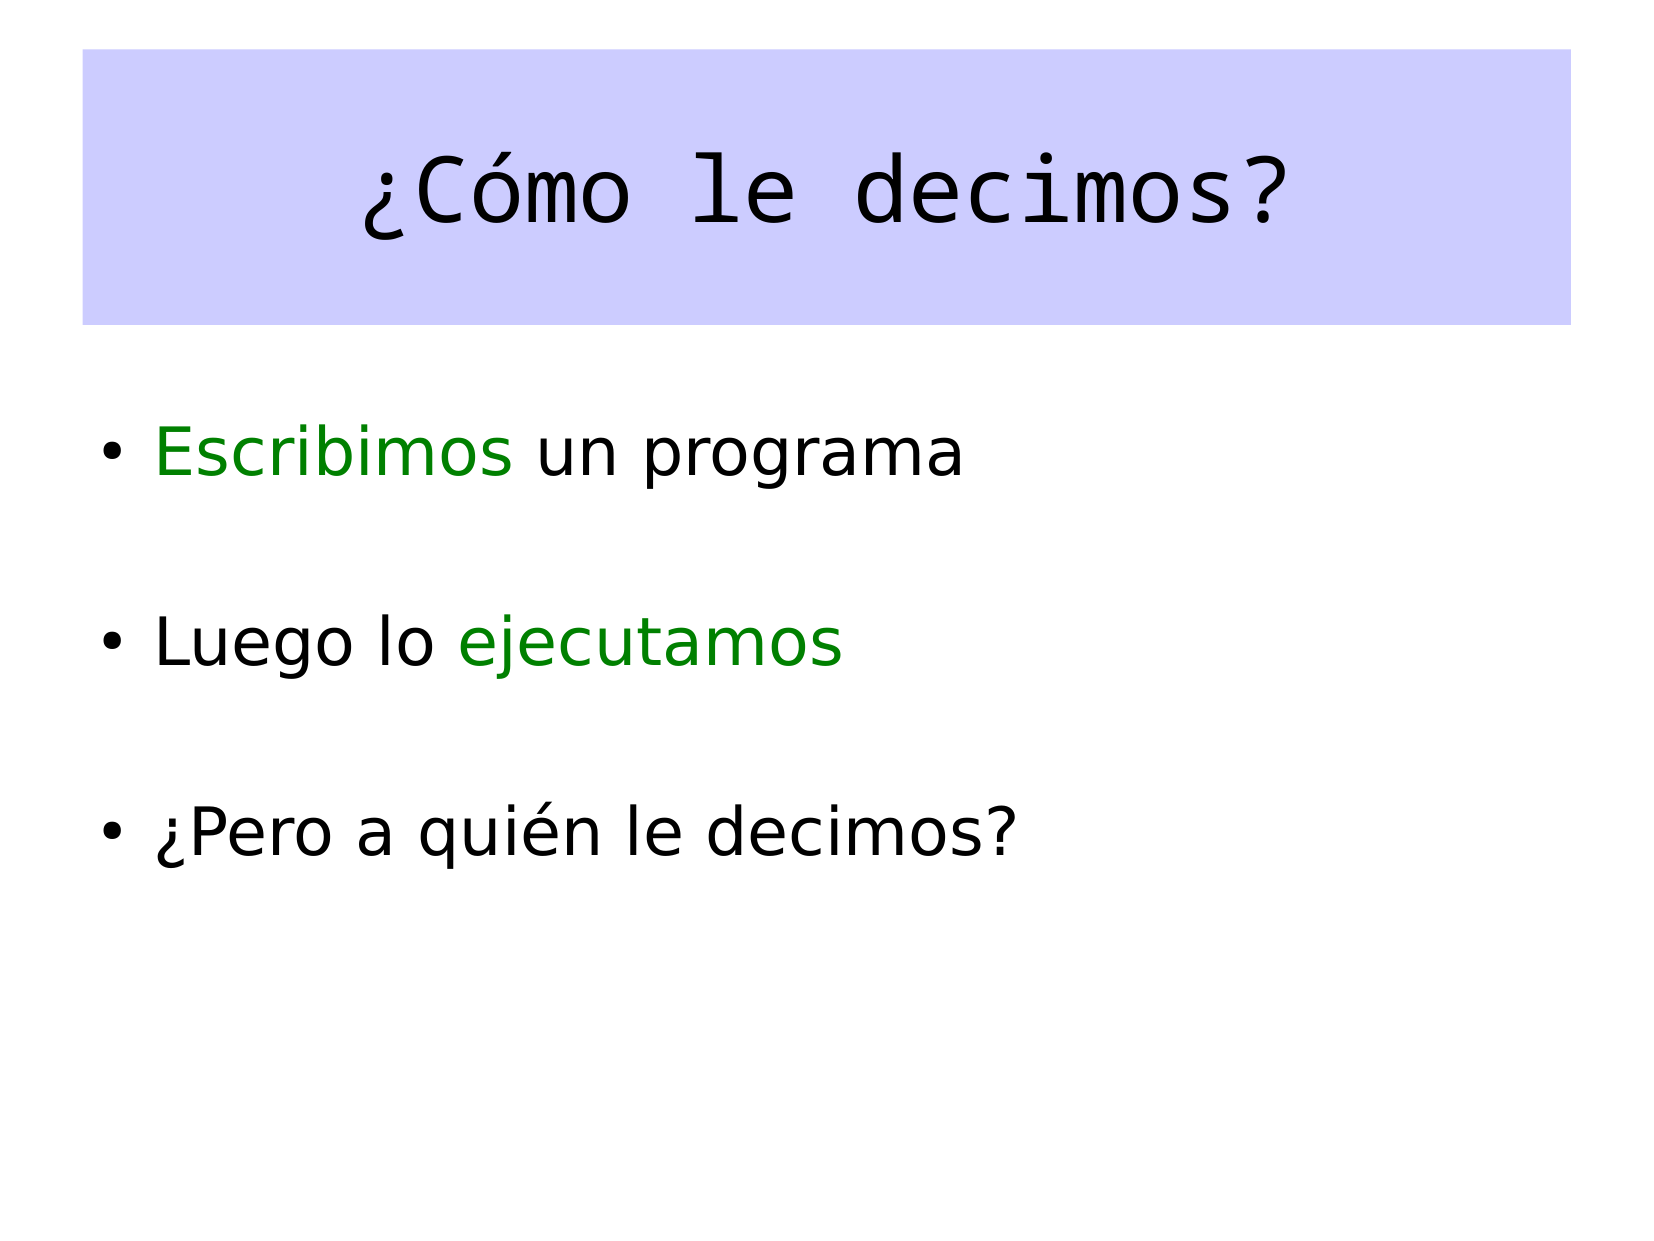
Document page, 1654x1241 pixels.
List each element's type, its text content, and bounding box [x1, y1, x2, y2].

list Escribimos un programa Luego lo ejecutamos ¿Pero a quién le decimos? [82, 413, 1571, 1109]
title ¿Cómo le decimos? [82, 49, 1571, 325]
